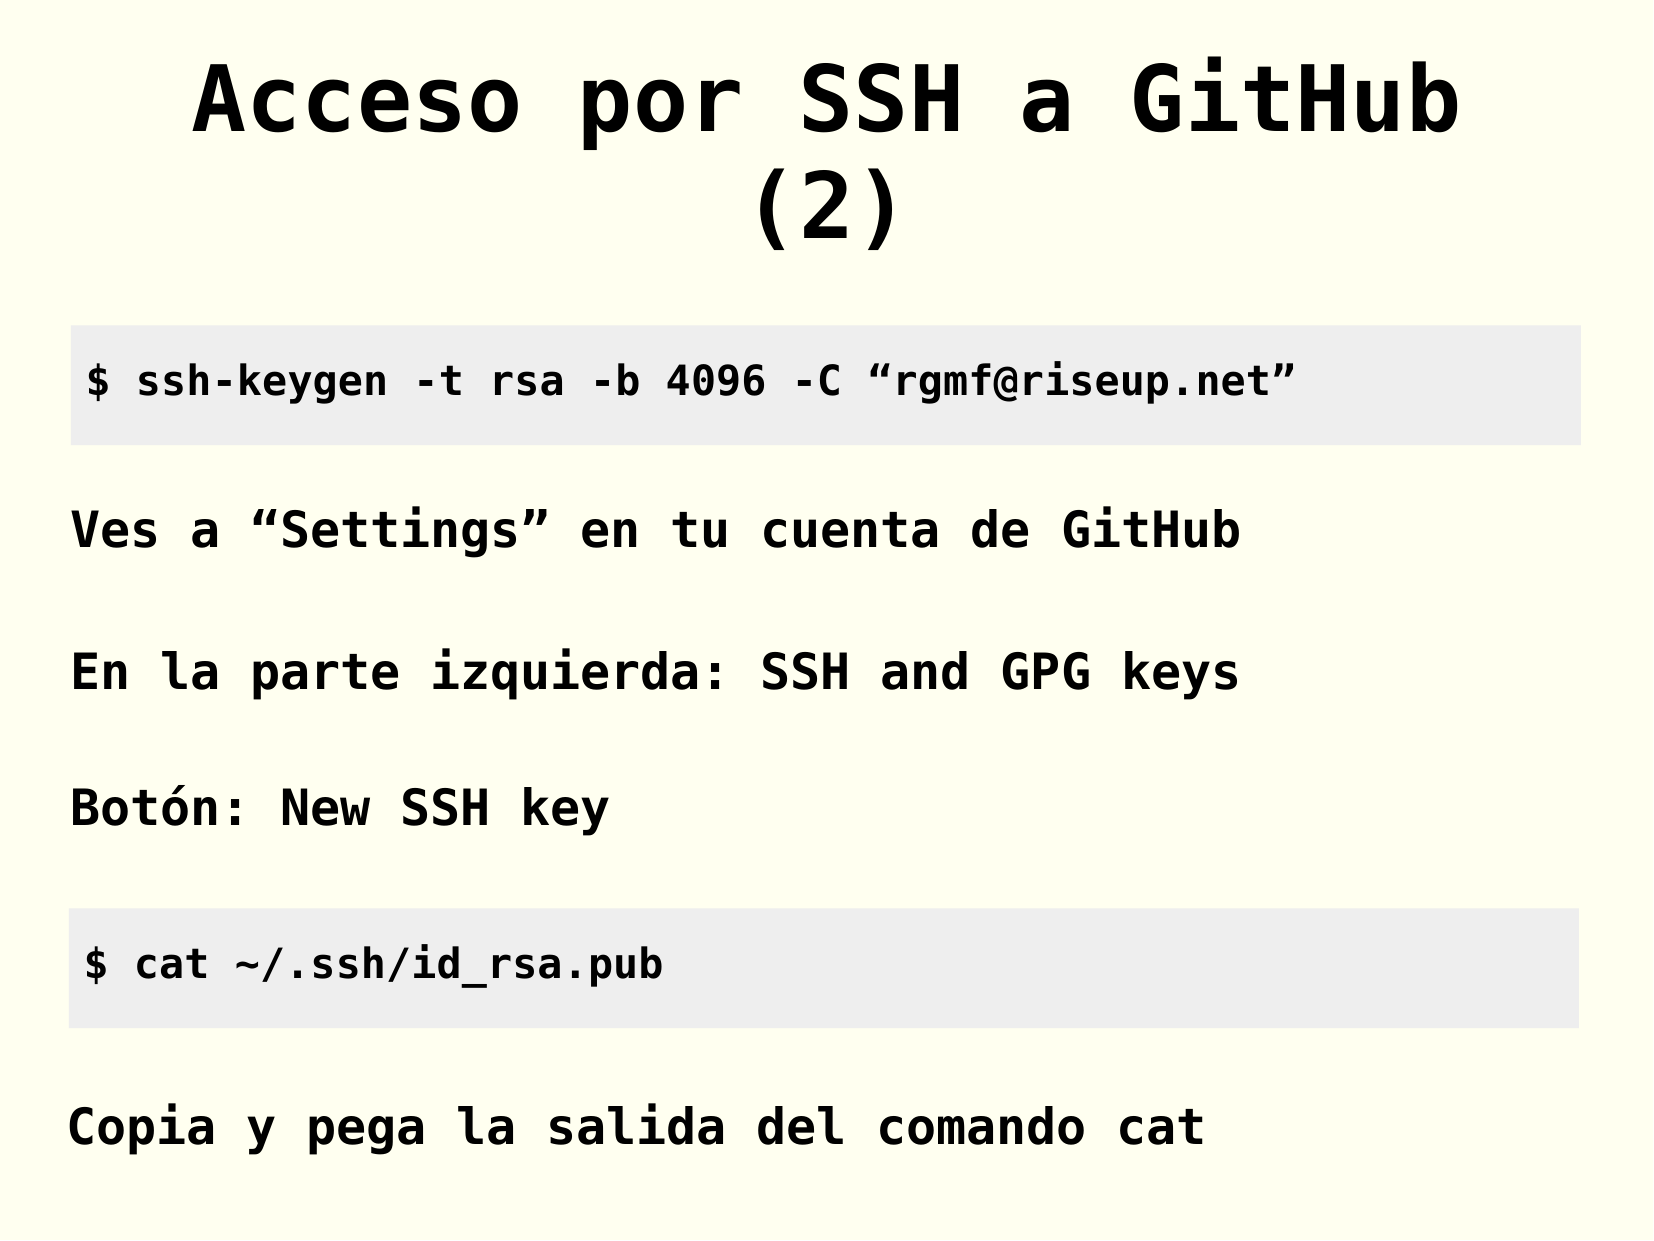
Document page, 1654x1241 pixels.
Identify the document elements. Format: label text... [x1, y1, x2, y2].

text_box Botón: New SSH key [56, 742, 626, 845]
text_box $ ssh-keygen -t rsa -b 4096 -C “rgmf@riseup.net” [70, 325, 1581, 446]
text_box Ves a “Settings” en tu cuenta de GitHub [55, 464, 1256, 567]
text_box En la parte izquierda: SSH and GPG keys [55, 606, 1256, 709]
text_box Copia y pega la salida del comando cat [51, 1061, 1221, 1164]
title Acceso por SSH a GitHub (2) [82, 45, 1571, 261]
text_box $ cat ~/.ssh/id_rsa.pub [68, 908, 1579, 1029]
